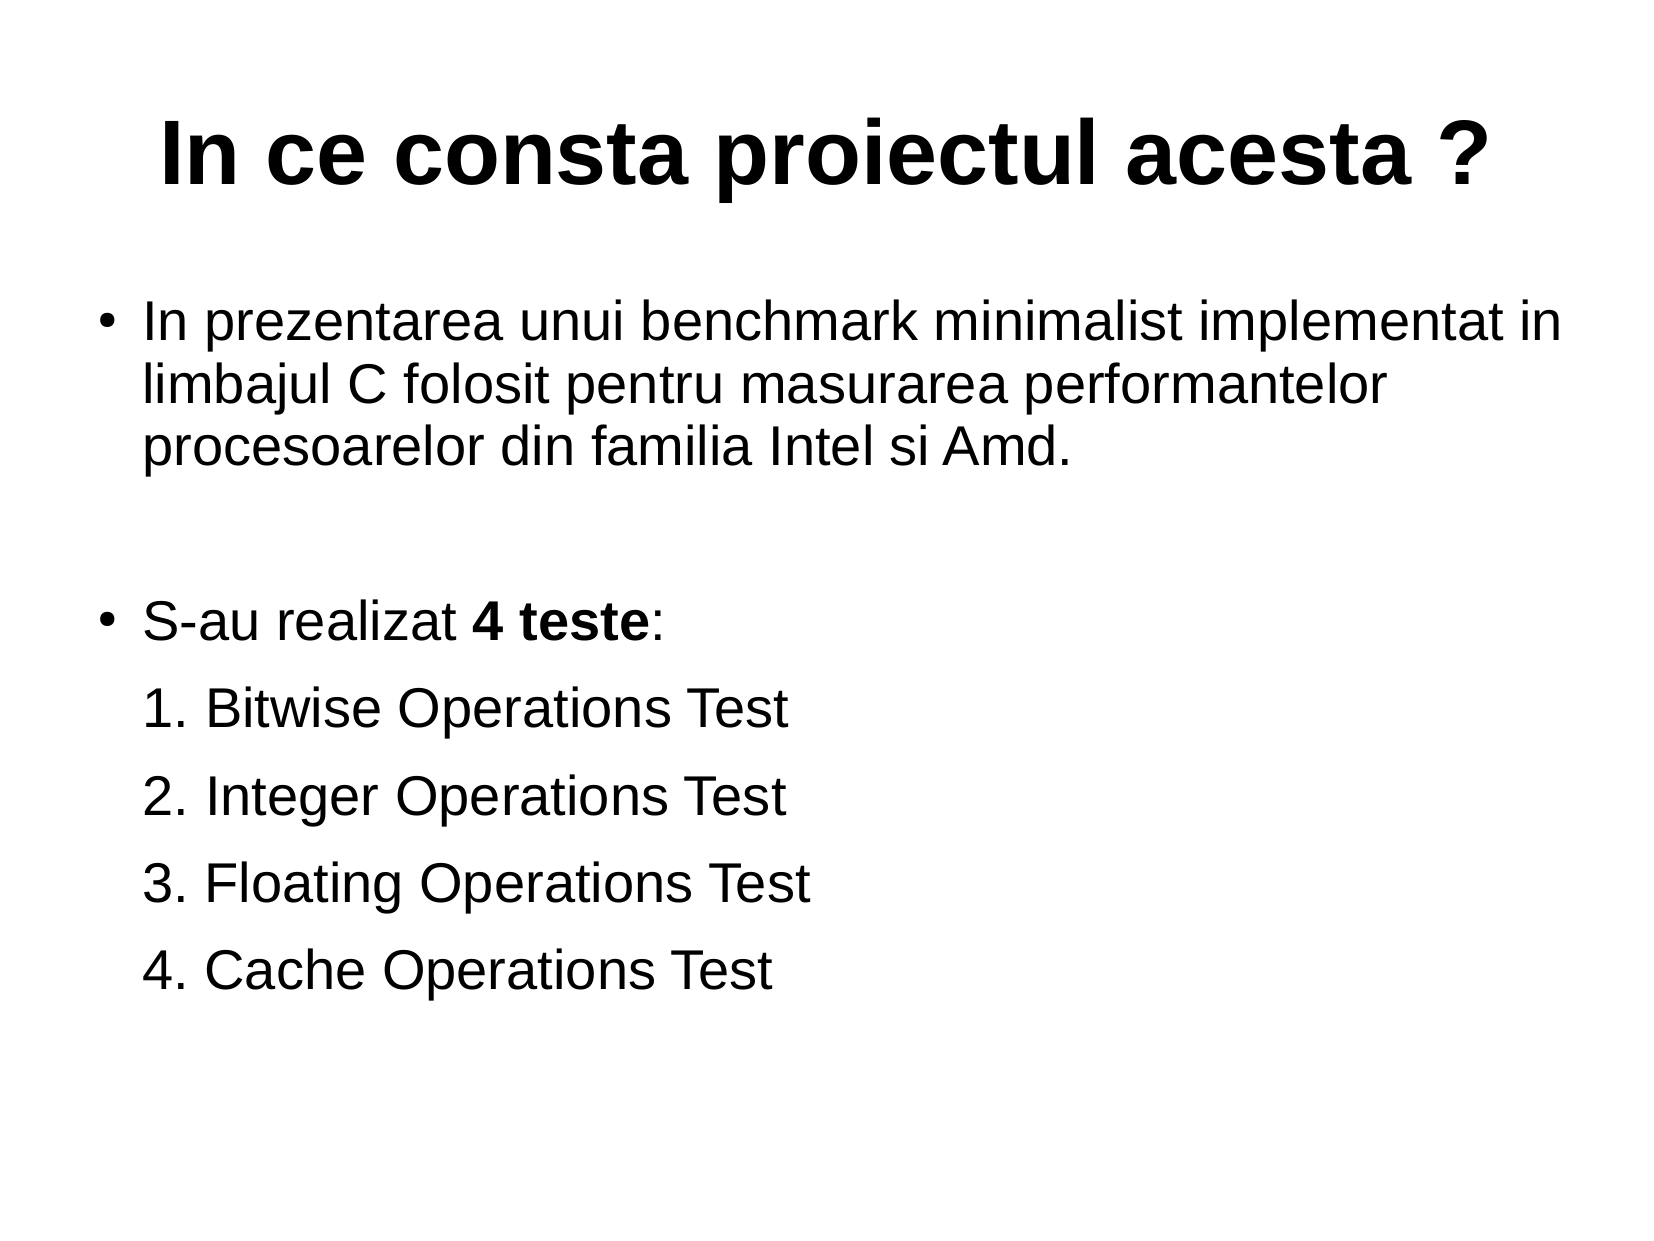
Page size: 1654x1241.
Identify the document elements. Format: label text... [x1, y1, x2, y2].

list In prezentarea unui benchmark minimalist implementat in limbajul C folosit pentru masurarea performantelor procesoarelor din familia Intel si Amd. S-au realizat 4 teste: 1. Bitwise Operations Test 2. Integer Operations Test 3. Floating Operations Test 4. Cache Operations Test [82, 290, 1571, 1010]
title In ce consta proiectul acesta ? [82, 49, 1571, 257]
